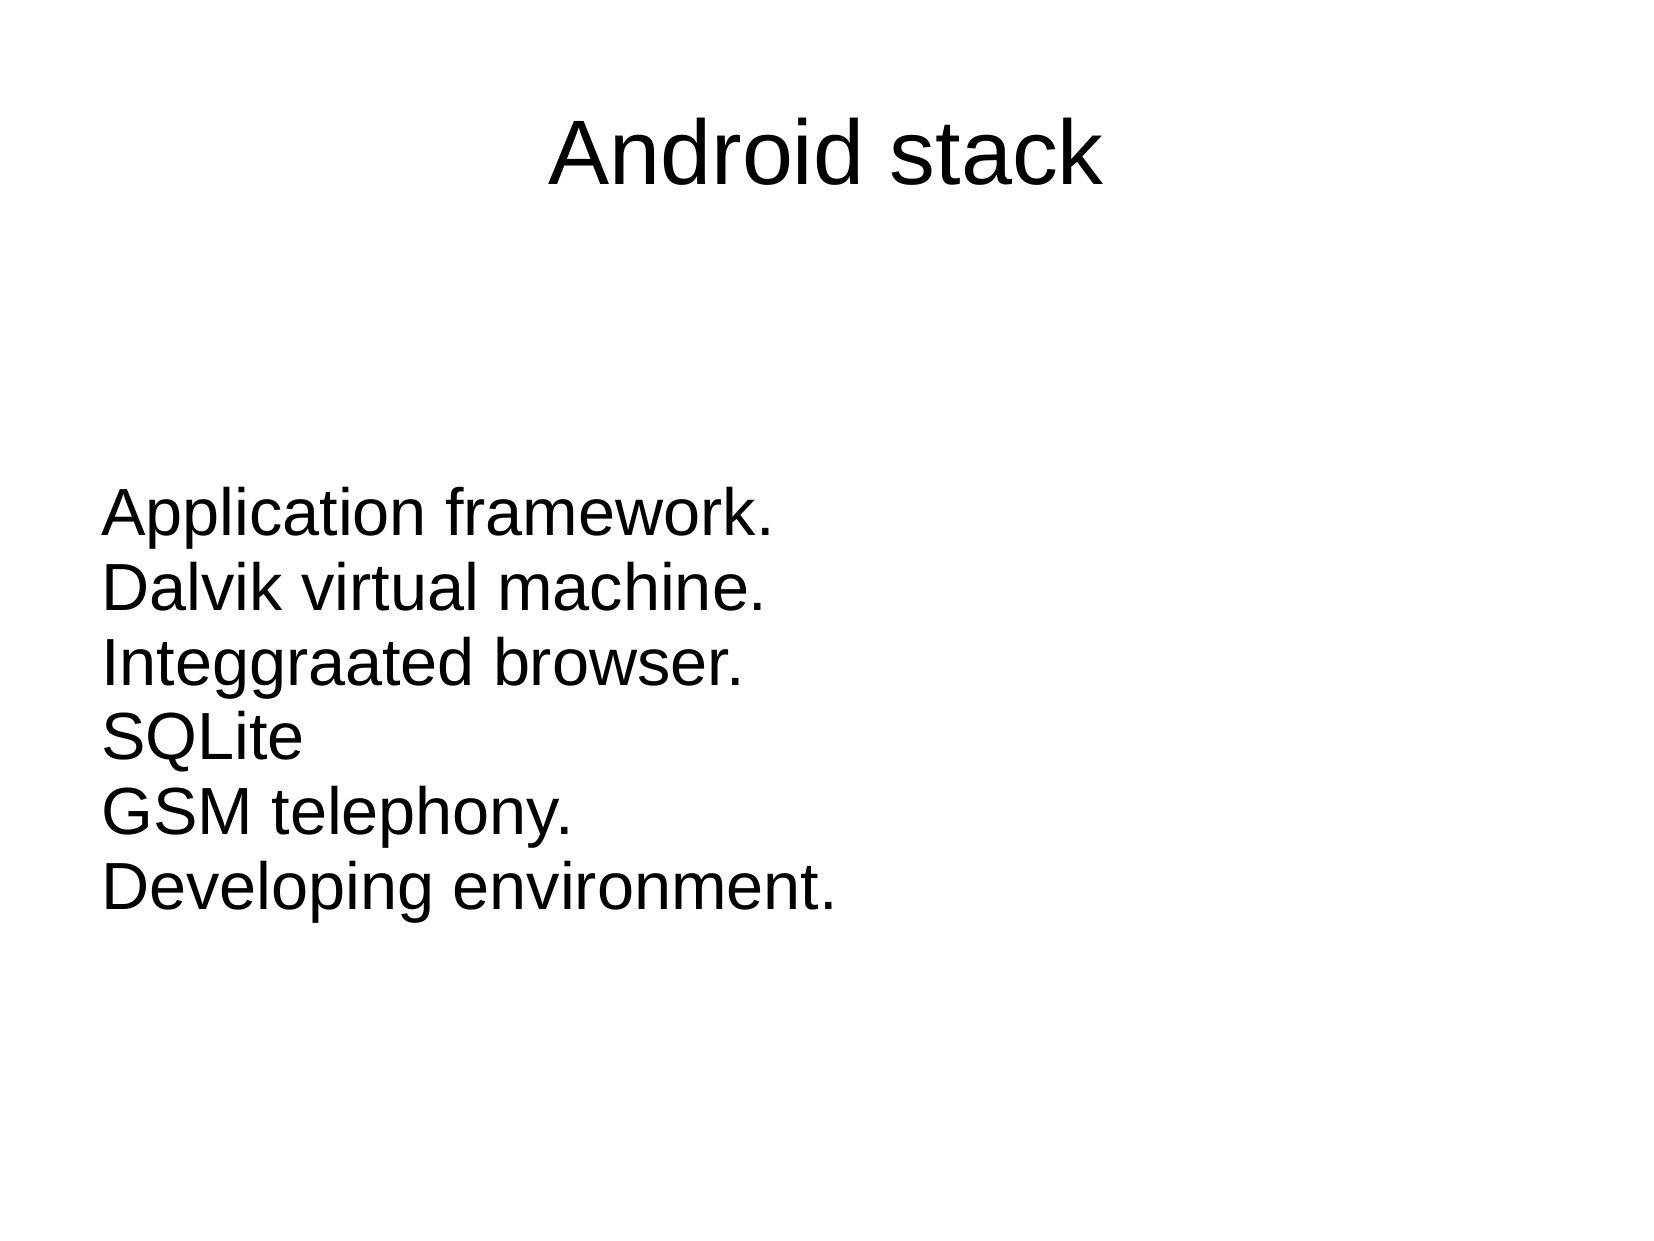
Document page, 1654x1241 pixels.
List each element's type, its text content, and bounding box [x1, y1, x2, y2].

title Android stack [82, 56, 1571, 250]
subtitle Application framework. Dalvik virtual machine. Integgraated browser. SQLite GSM telephony. Developing environment. [82, 297, 1571, 1102]
